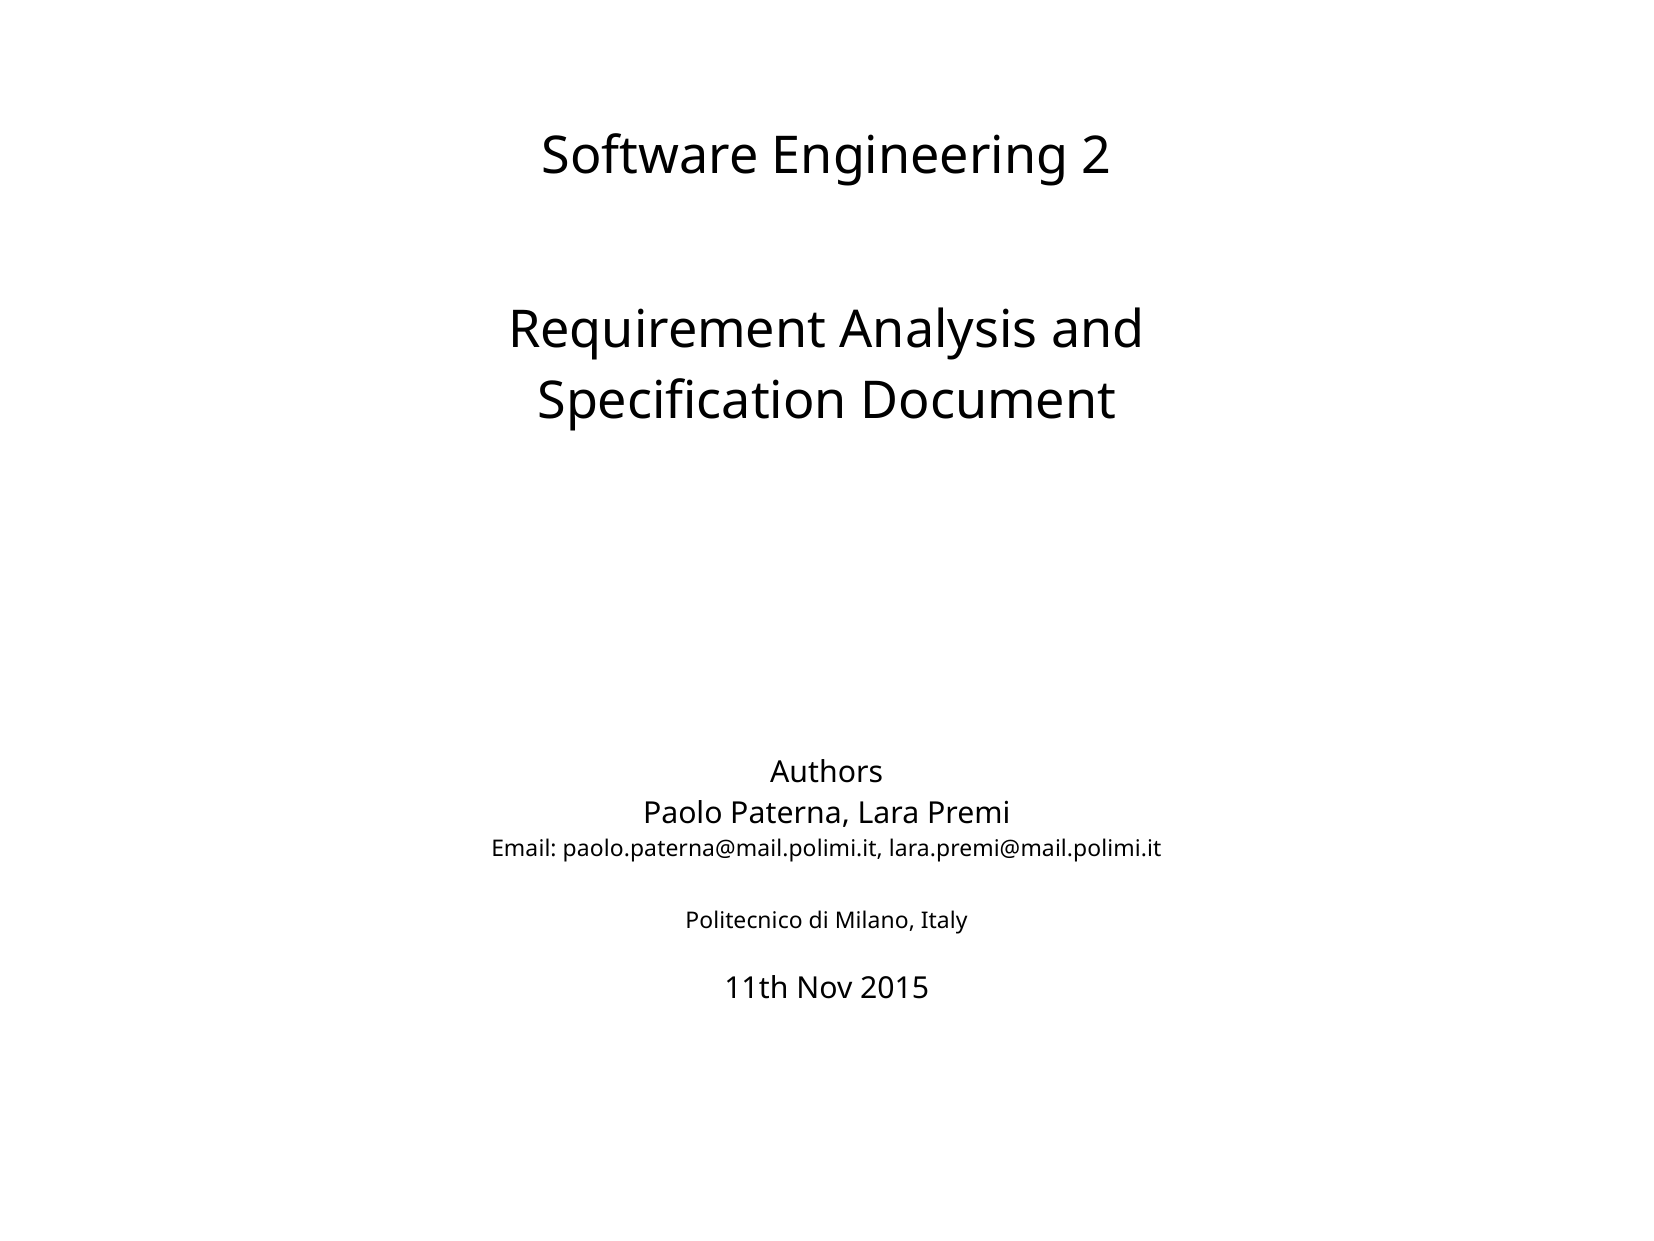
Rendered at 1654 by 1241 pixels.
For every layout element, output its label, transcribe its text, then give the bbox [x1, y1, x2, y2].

subtitle Requirement Analysis and Specification Document Authors Paolo Paterna, Lara Premi Email: paolo.paterna@mail.polimi.it, lara.premi@mail.polimi.it Politecnico di Milano, Italy 11th Nov 2015 [82, 290, 1571, 1010]
title Software Engineering 2 [82, 49, 1571, 257]
